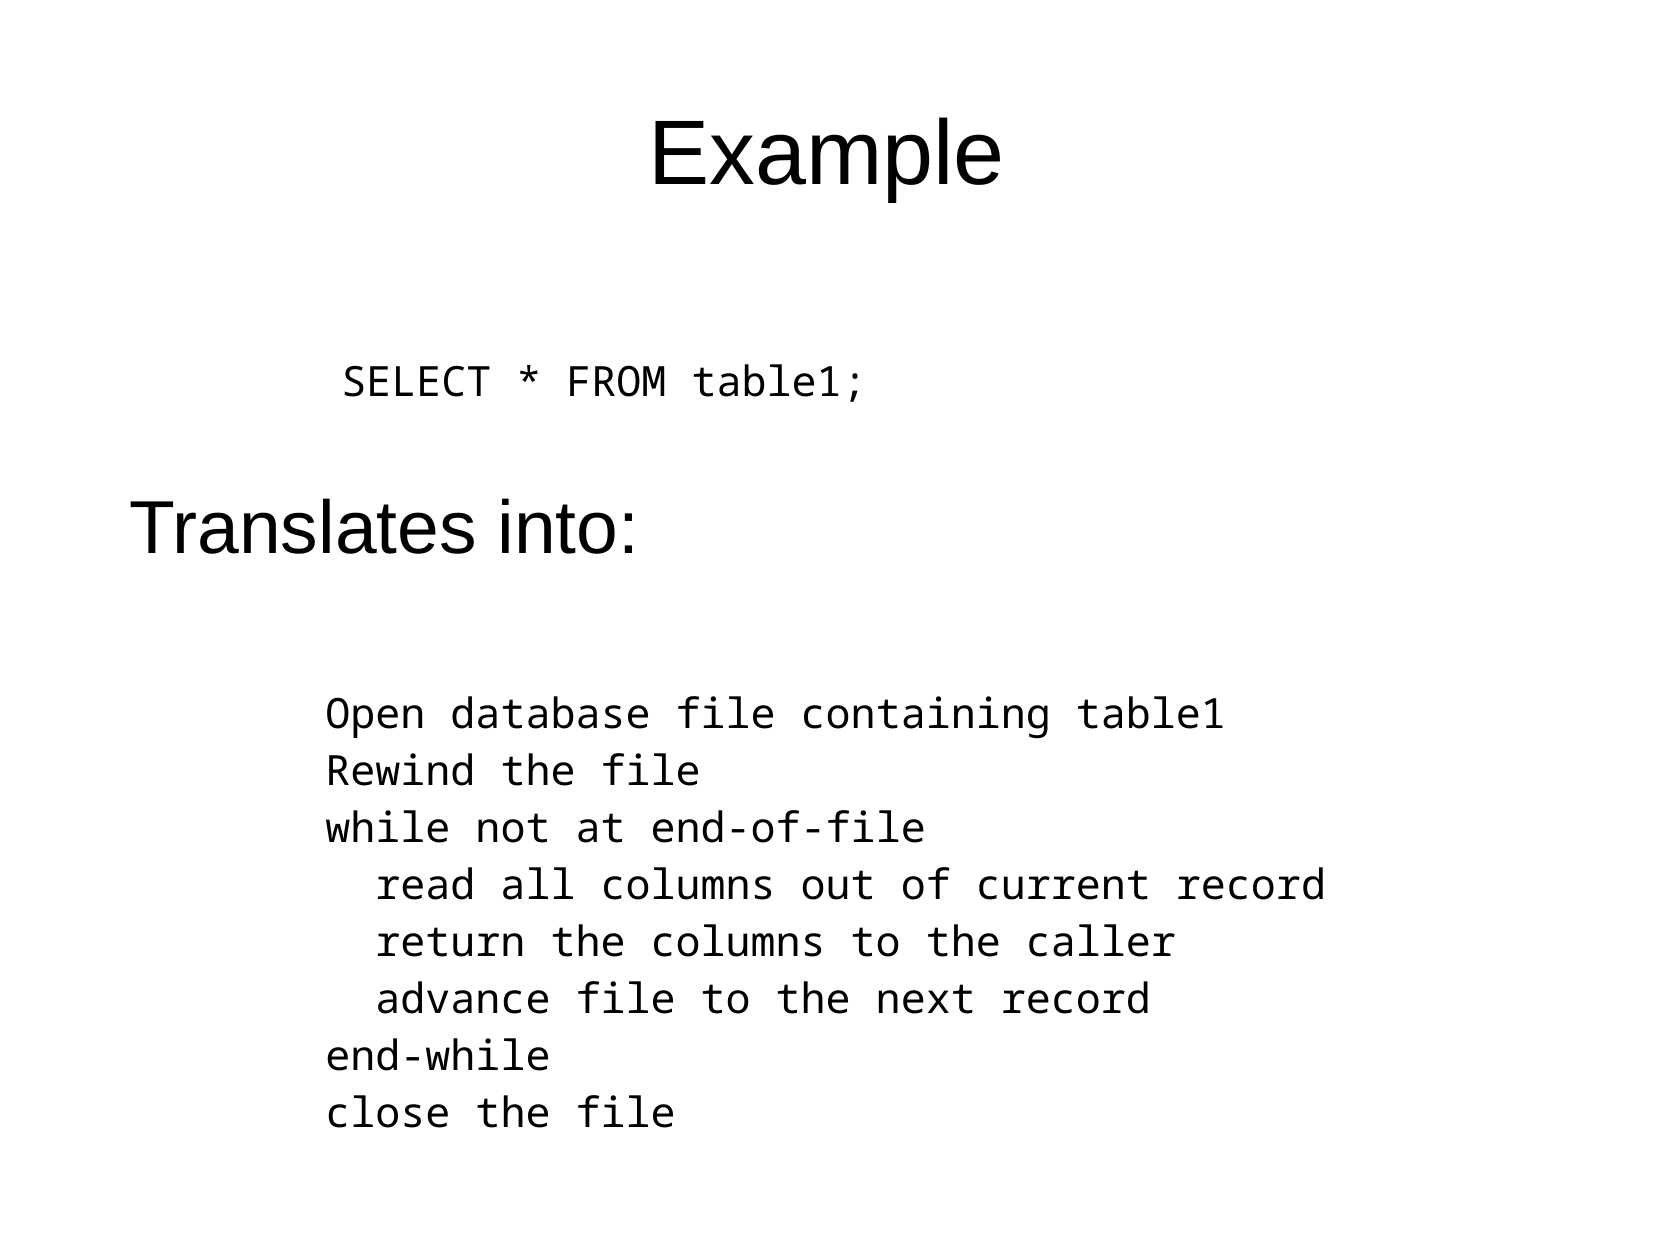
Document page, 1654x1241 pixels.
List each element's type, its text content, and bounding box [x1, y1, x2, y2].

title Example [82, 49, 1571, 257]
text_box Open database file containing table1 Rewind the file while not at end-of-file read all columns out of current record return the columns to the caller advance file to the next record end-while close the file [310, 676, 1341, 1026]
text_box SELECT * FROM table1; [326, 344, 882, 401]
text_box Translates into: [114, 478, 655, 580]
